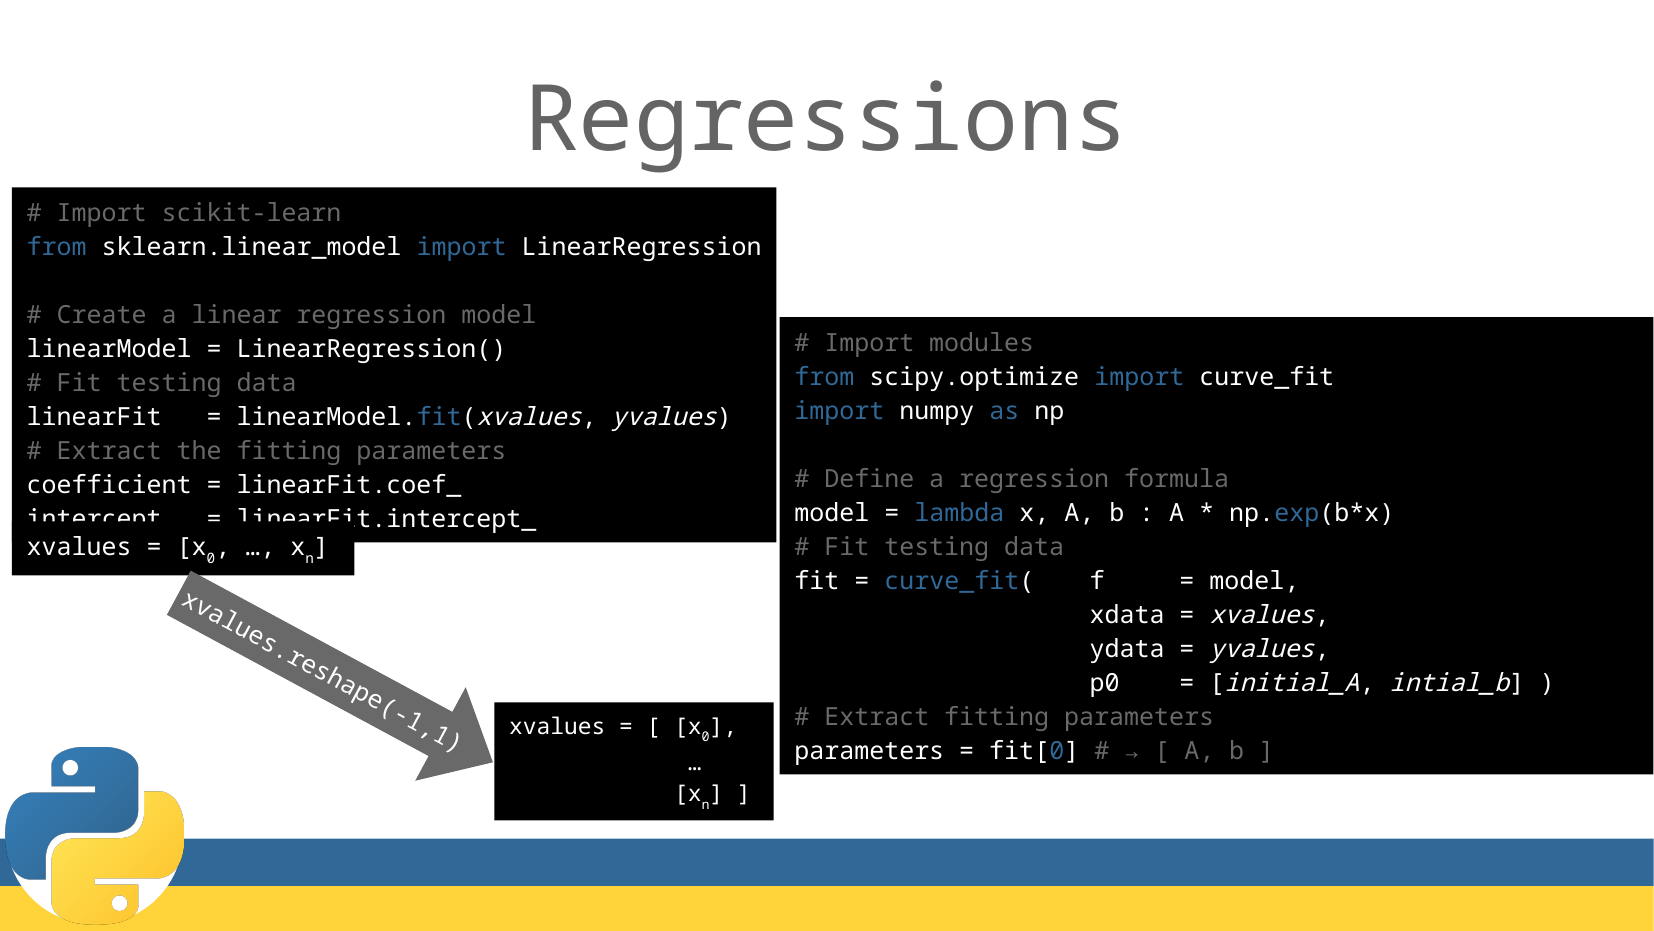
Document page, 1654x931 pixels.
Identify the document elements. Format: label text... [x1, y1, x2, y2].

title Regressions [82, 37, 1571, 193]
text_box # Import scikit-learn from sklearn.linear_model import LinearRegression # Create a linear regression model linearModel = LinearRegression() # Fit testing data linearFit = linearModel.fit(xvalues, yvalues) # Extract the fitting parameters coefficient = linearFit.coef_ intercept = linearFit.intercept_ [11, 187, 777, 495]
picture [5, 747, 184, 925]
text_box xvalues = [x0, …, xn] [11, 521, 355, 567]
text_box xvalues = [ [x0], … [xn] ] [494, 702, 774, 804]
text_box xvalues.reshape(-1,1) [166, 570, 493, 781]
text_box # Import modules from scipy.optimize import curve_fit import numpy as np # Define a regression formula model = lambda x, A, b : A * np.exp(b*x) # Fit testing data fit = curve_fit( f = model, xdata = xvalues, ydata = yvalues, p0 = [initial_A, intial_b] ) # Extract fitting parameters parameters = fit[0] # → [ A, b ] [779, 317, 1654, 703]
